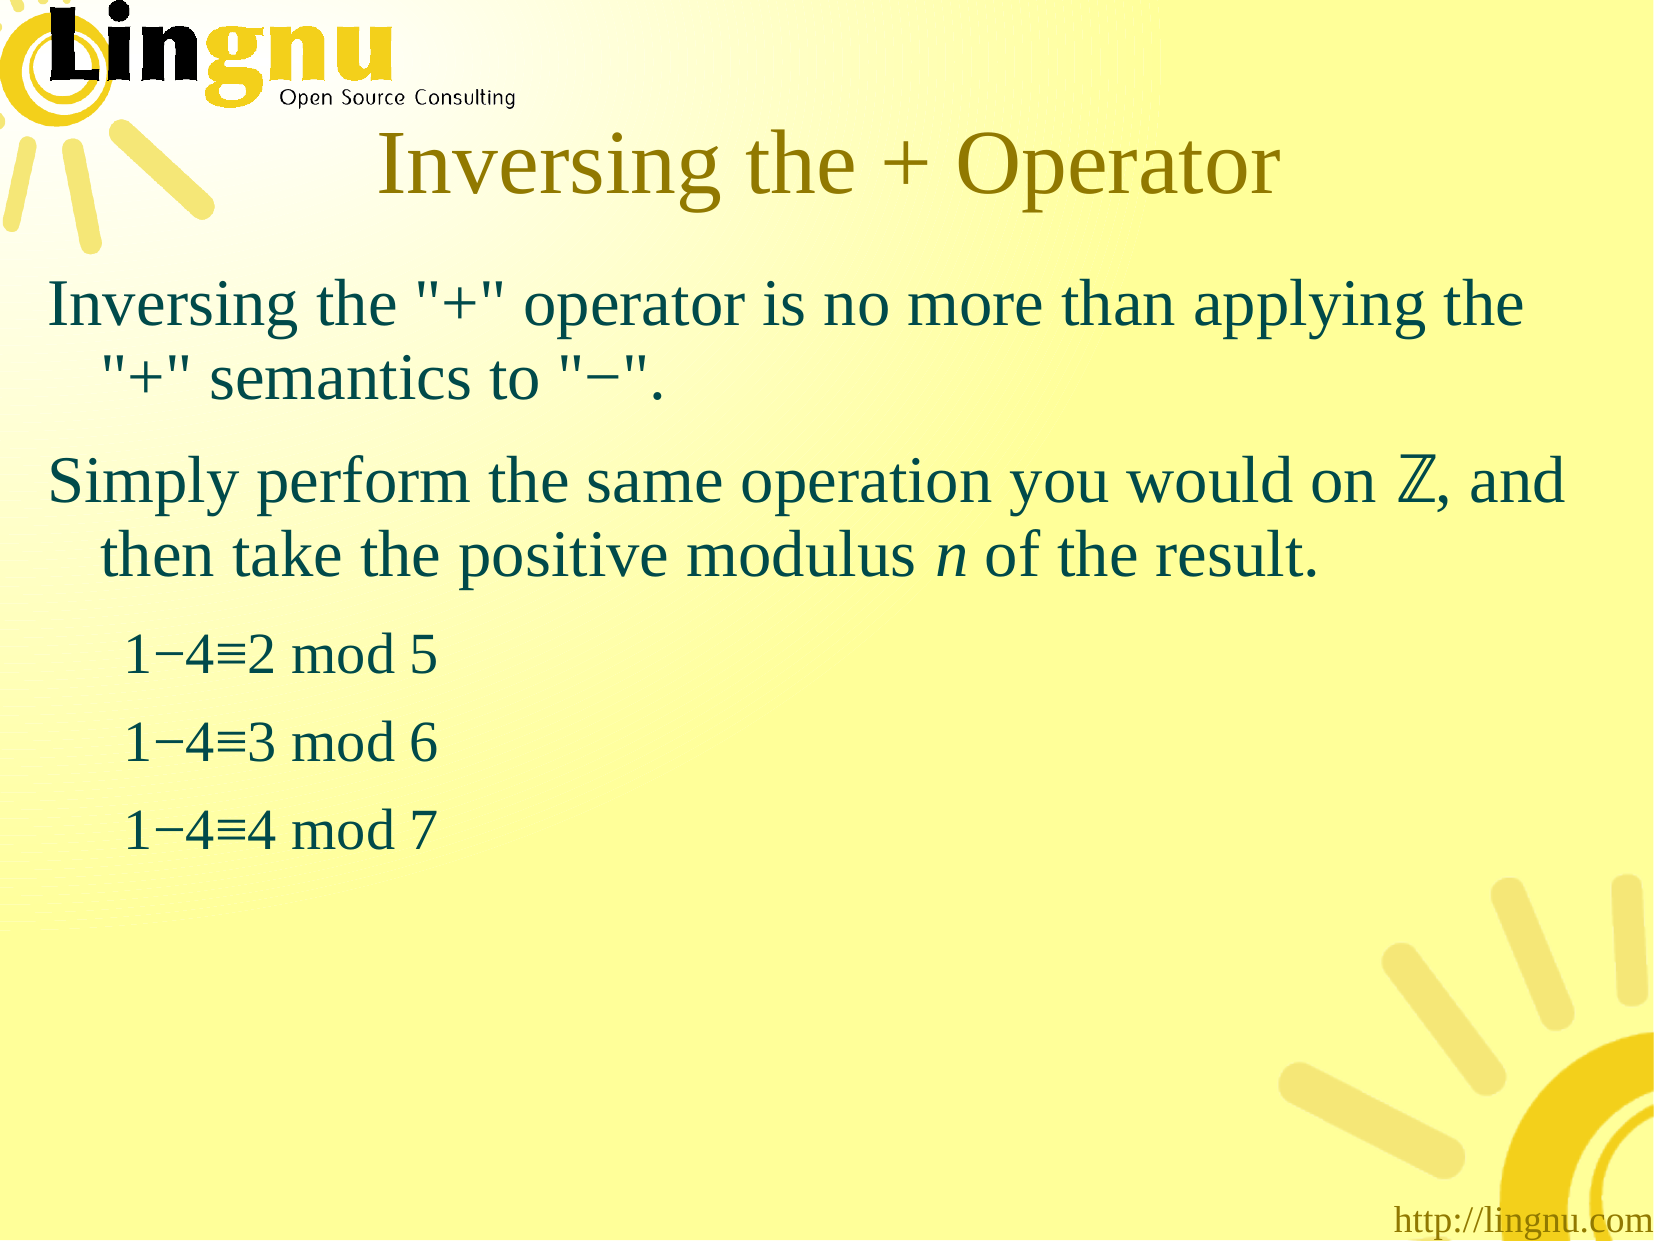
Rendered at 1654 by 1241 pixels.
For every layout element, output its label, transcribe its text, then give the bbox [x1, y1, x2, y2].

picture [1256, 871, 1654, 1241]
title Inversing the + Operator [123, 58, 1536, 265]
list Inversing the "+" operator is no more than applying the "+" semantics to "−". Simply perform the same operation you would on ℤ, and then take the positive modulus n of the result. 1−4≡2 mod 5 1−4≡3 mod 6 1−4≡4 mod 7 [29, 265, 1625, 1127]
picture [0, 0, 516, 256]
